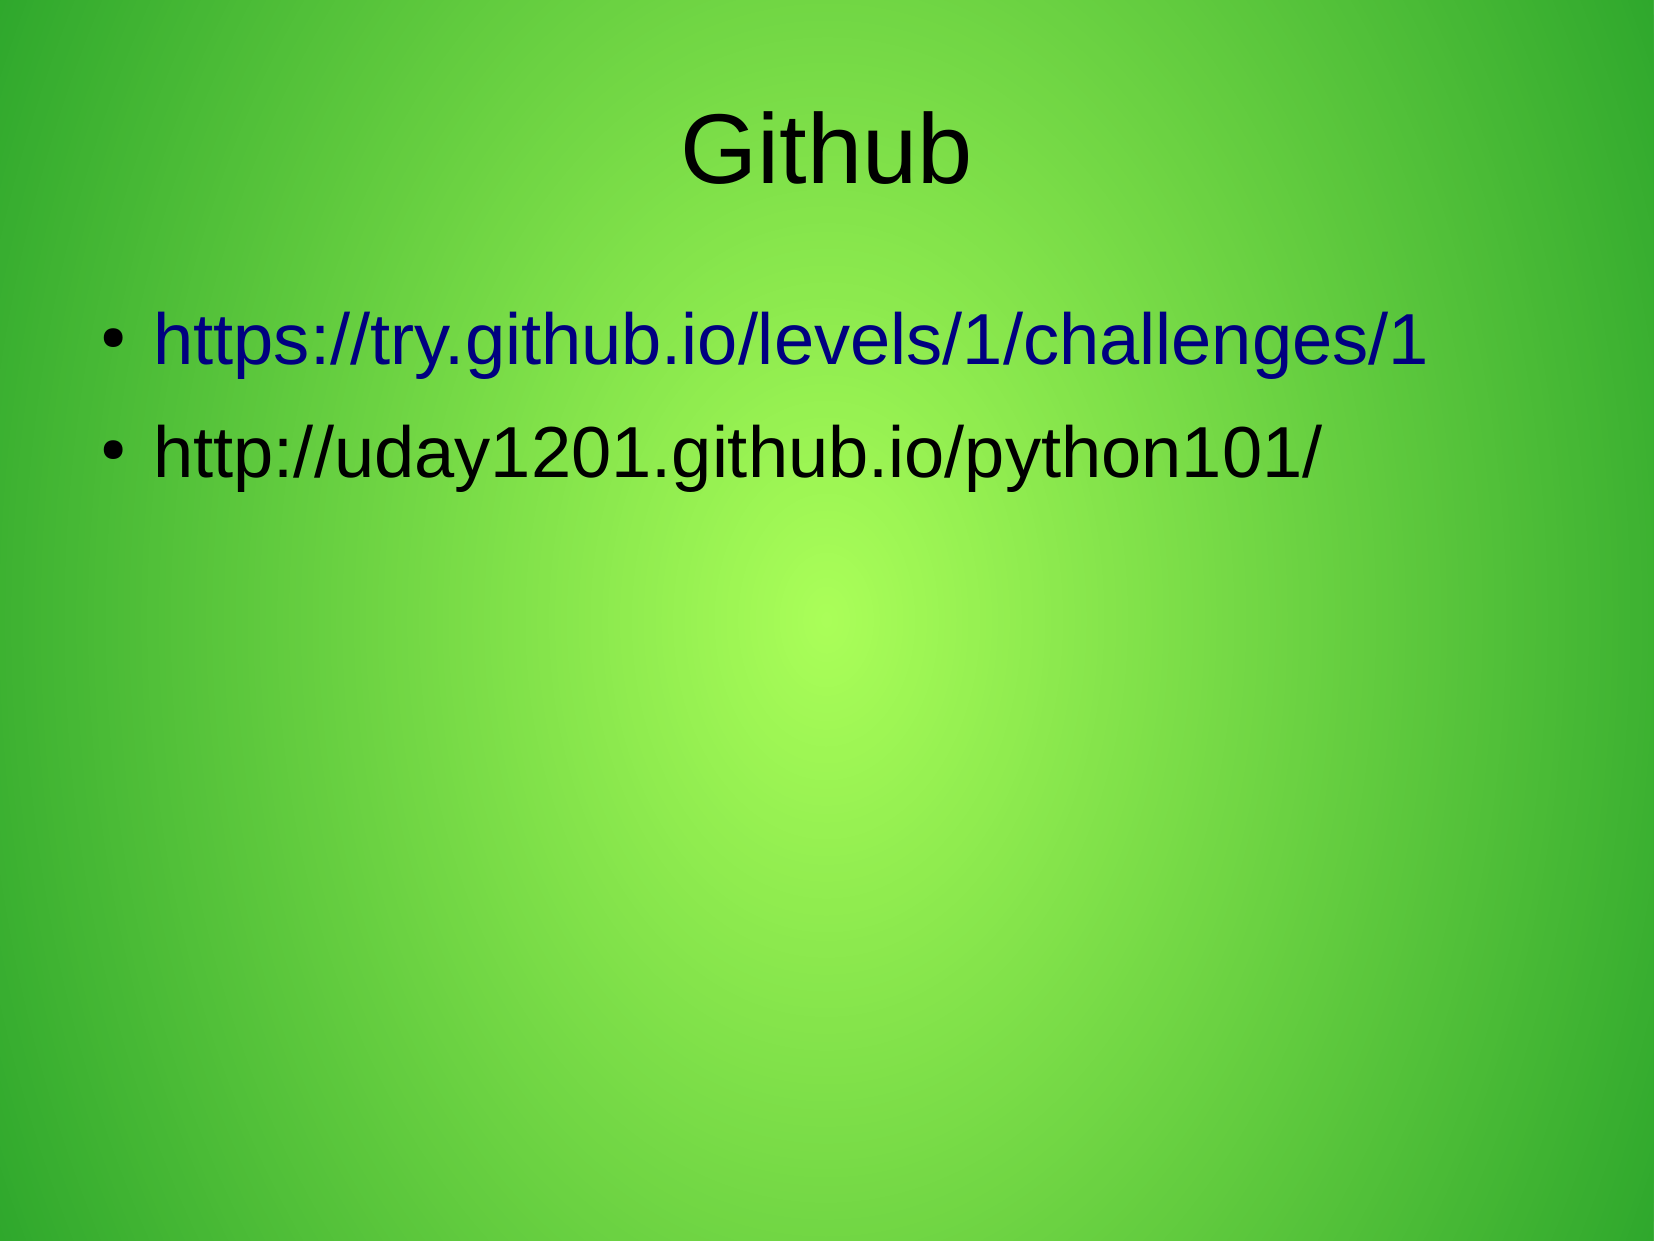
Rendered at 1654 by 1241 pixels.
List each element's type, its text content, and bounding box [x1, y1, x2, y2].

list https://try.github.io/levels/1/challenges/1 http://uday1201.github.io/python101/ [82, 299, 1571, 1019]
title Github [82, 47, 1571, 252]
